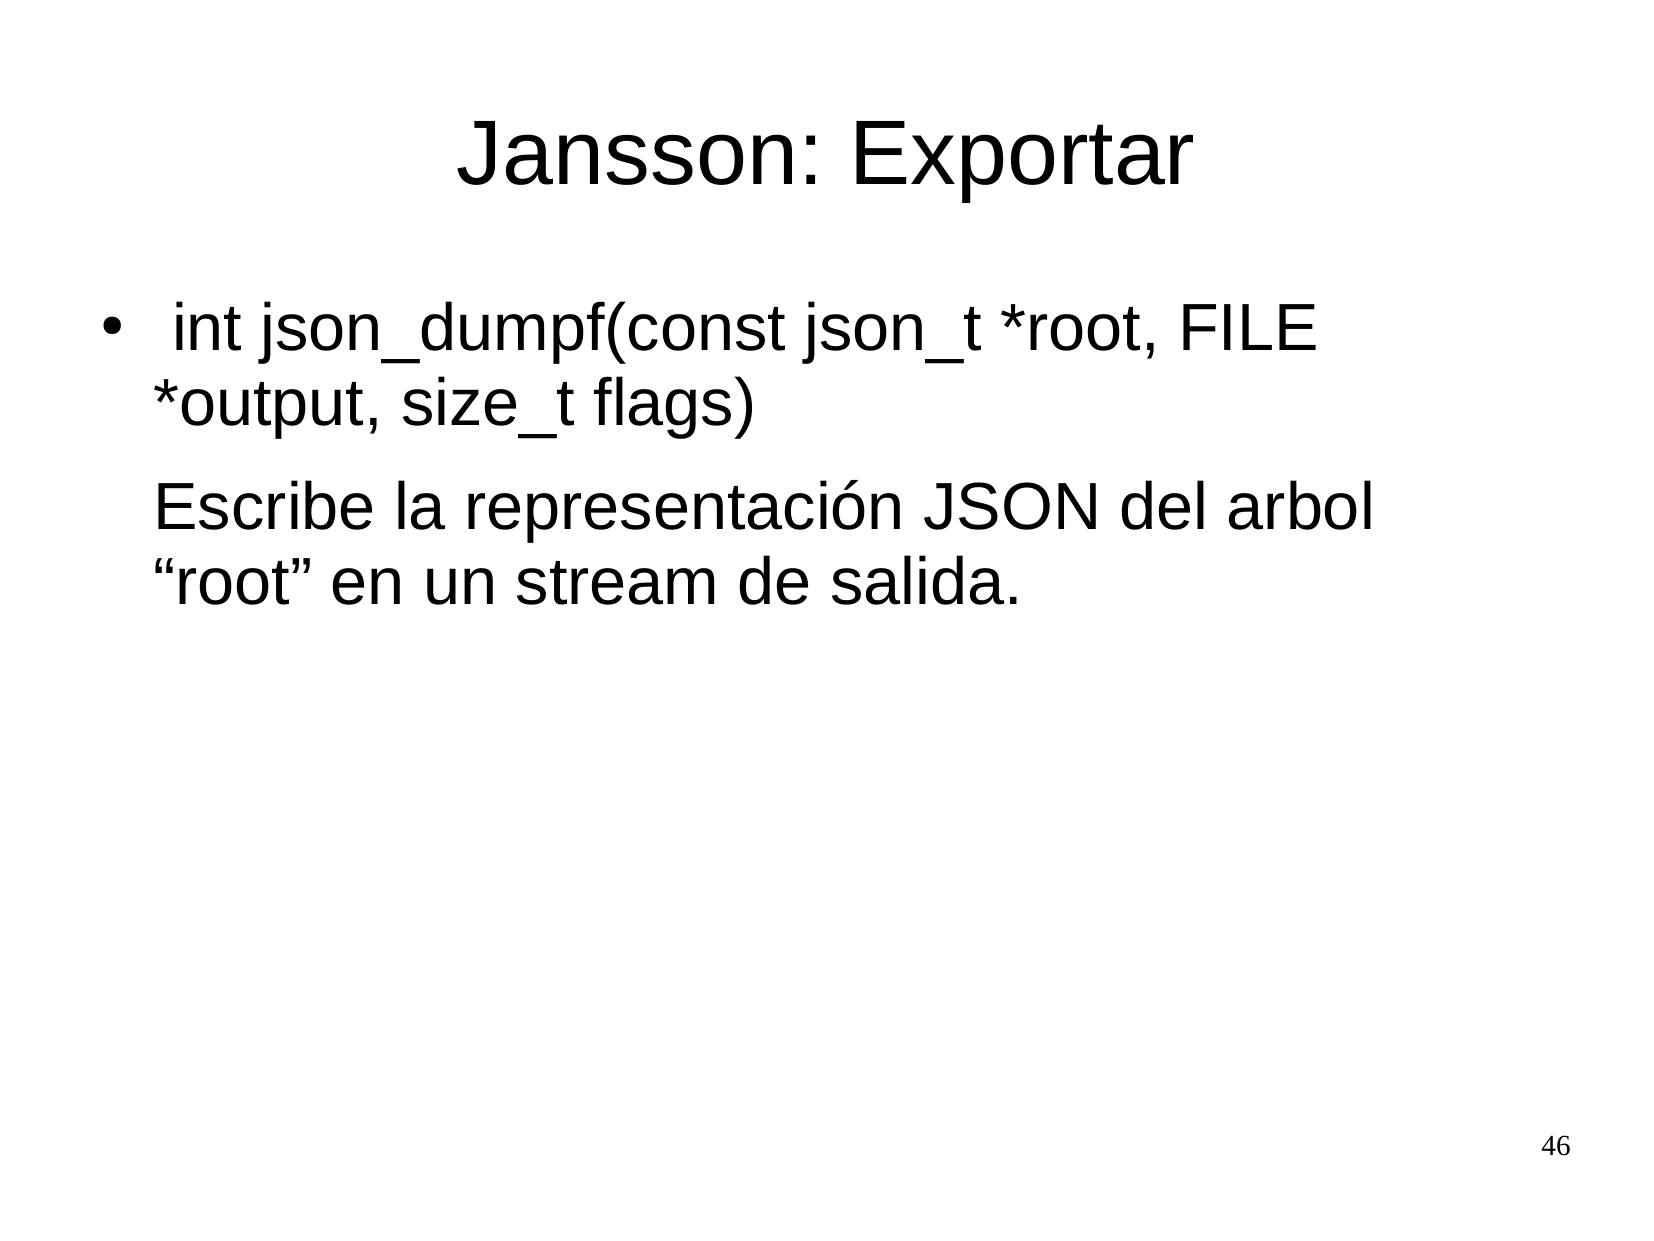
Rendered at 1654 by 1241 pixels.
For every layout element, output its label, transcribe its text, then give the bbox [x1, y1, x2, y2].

list int json_dumpf(const json_t *root, FILE *output, size_t flags) Escribe la representación JSON del arbol “root” en un stream de salida. [82, 290, 1538, 1010]
title Jansson: Exportar [82, 49, 1571, 257]
